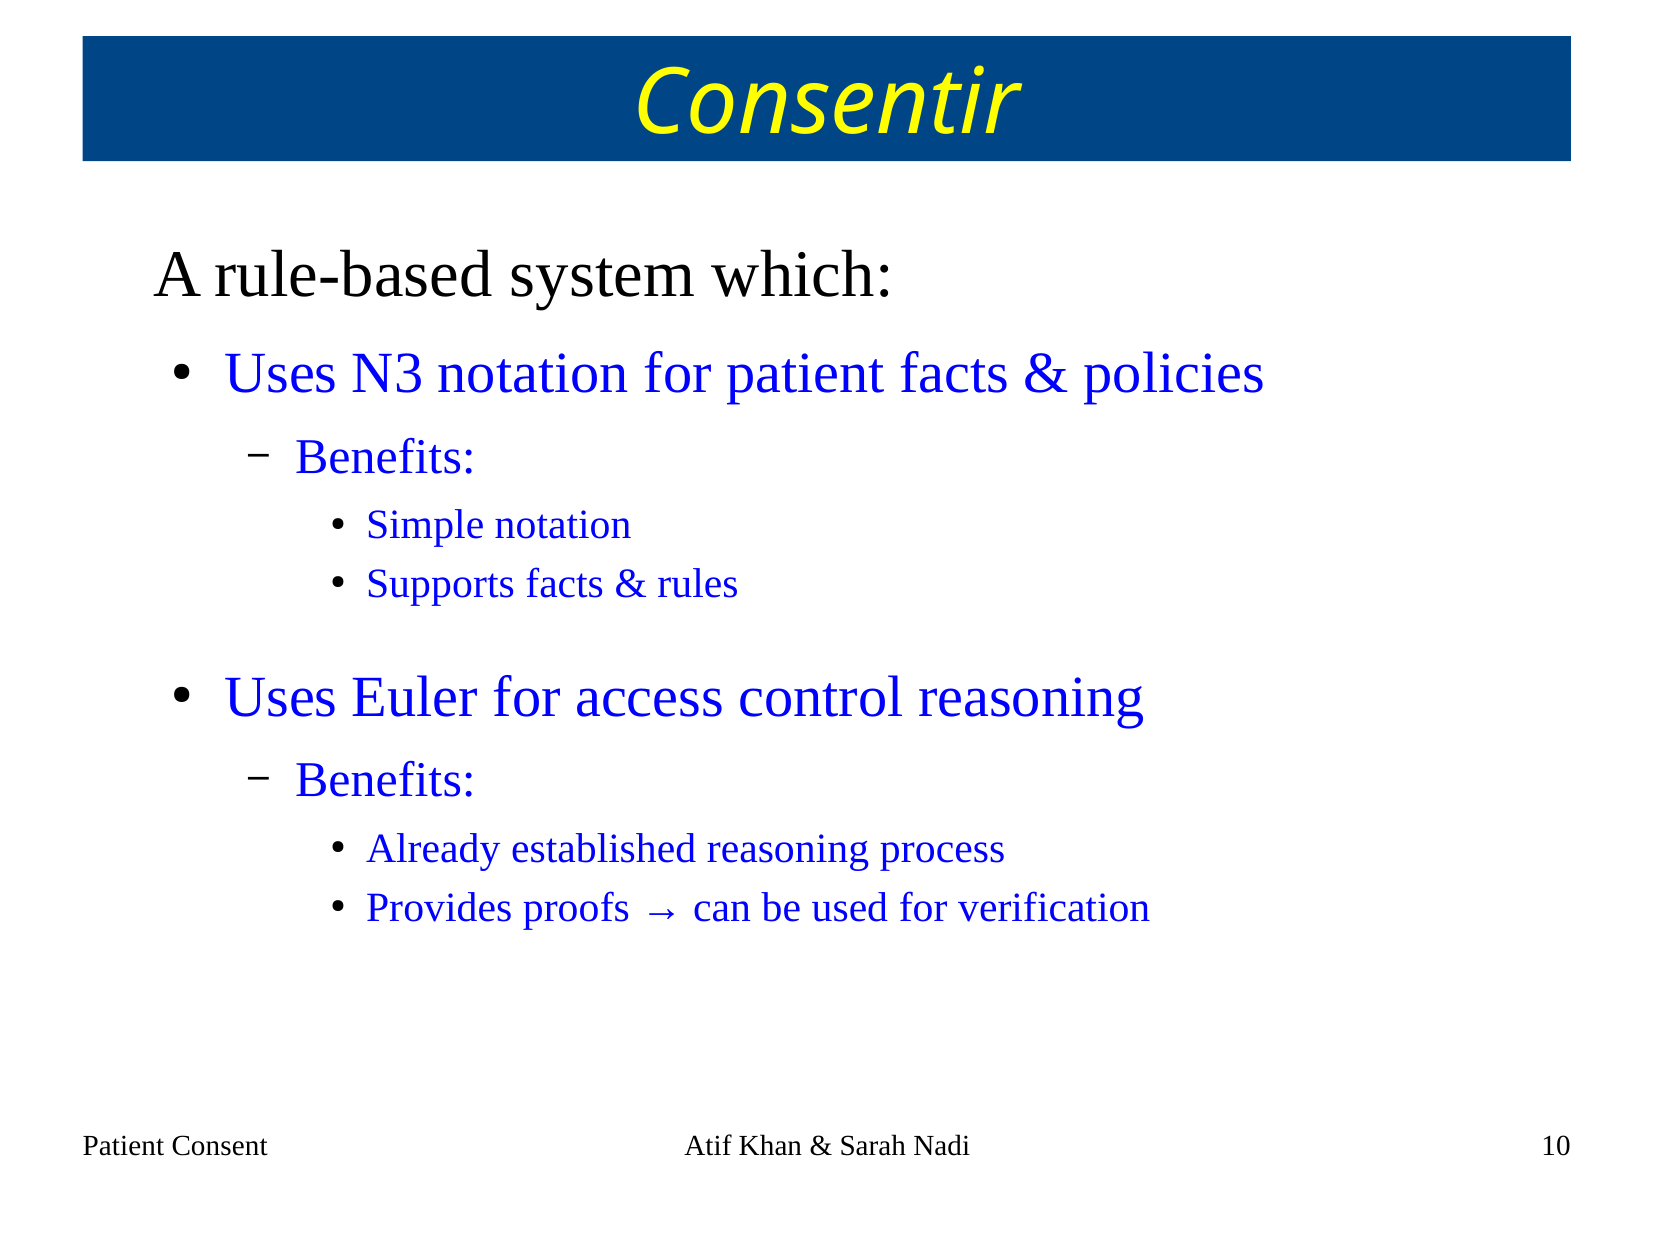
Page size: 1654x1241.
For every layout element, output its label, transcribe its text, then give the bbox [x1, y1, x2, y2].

title Consentir [82, 37, 1571, 160]
list A rule-based system which: Uses N3 notation for patient facts & policies Benefits: Simple notation Supports facts & rules Uses Euler for access control reasoning Benefits: Already established reasoning process Provides proofs → can be used for verification [82, 237, 1571, 1056]
